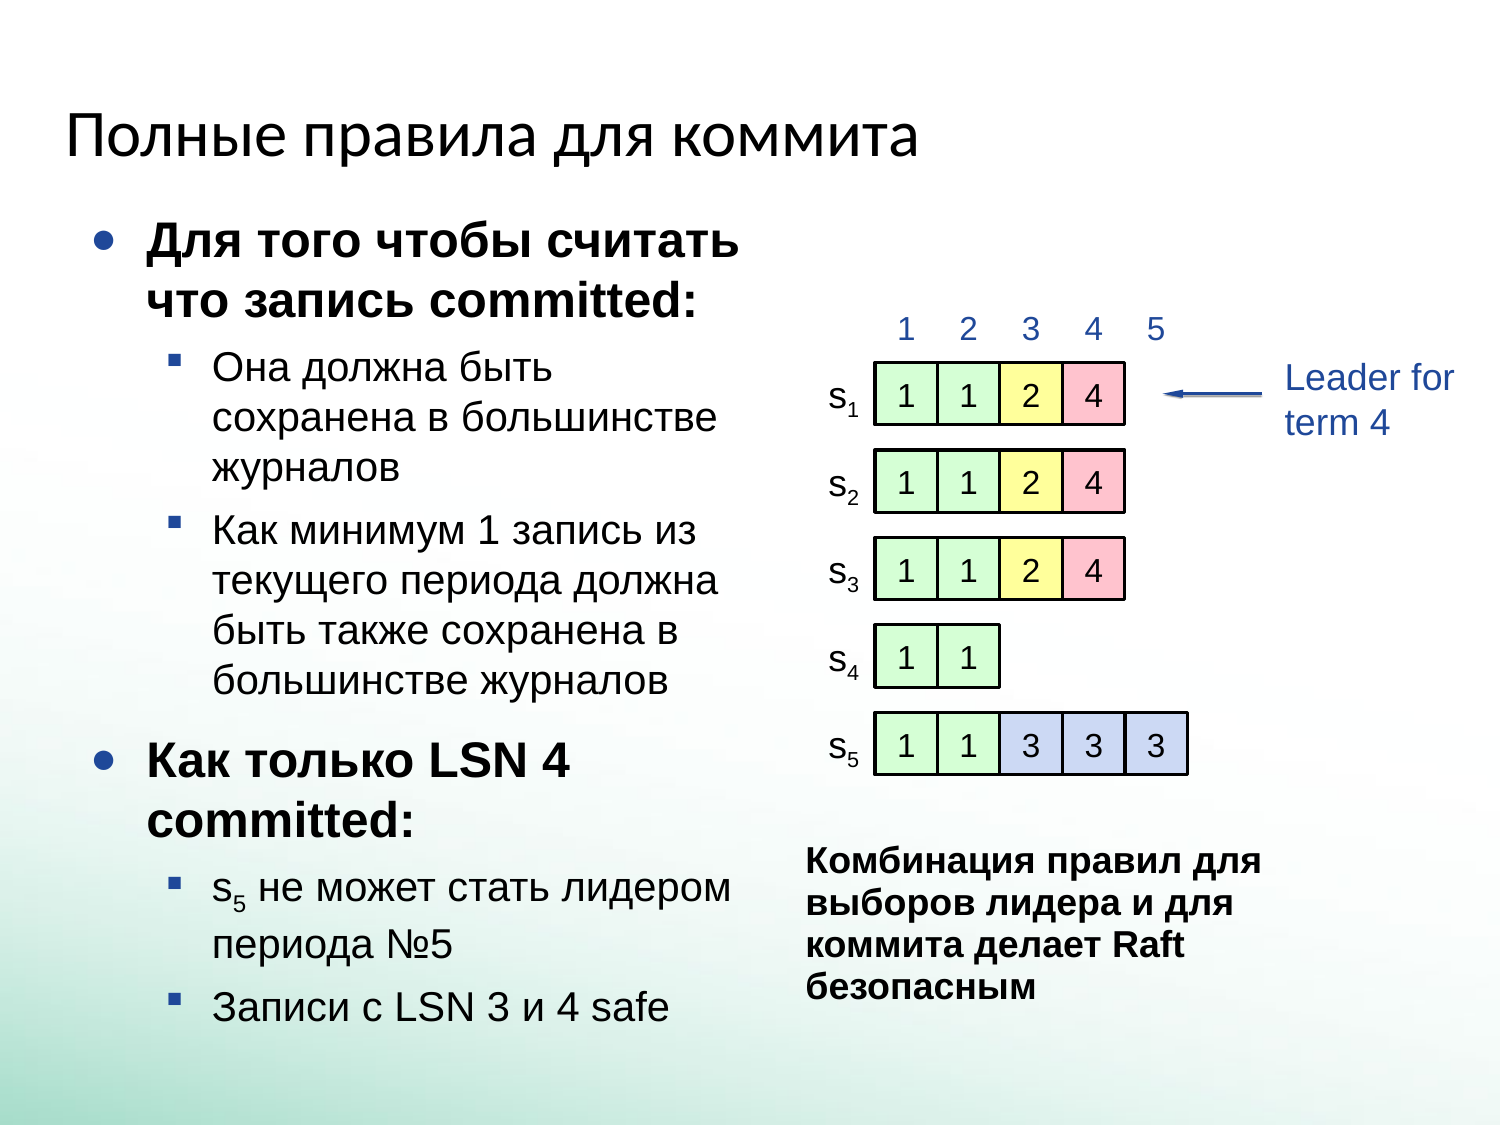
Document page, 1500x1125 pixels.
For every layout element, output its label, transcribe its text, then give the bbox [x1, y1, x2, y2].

text_box 5 [1124, 299, 1188, 355]
text_box 1 [874, 362, 937, 425]
text_box 1 [874, 299, 937, 355]
text_box s2 [812, 458, 875, 510]
text_box 3 [1124, 712, 1188, 775]
title Полные правила для коммита [50, 79, 1450, 180]
text_box 2 [999, 449, 1062, 513]
text_box s4 [812, 633, 875, 685]
text_box 3 [999, 712, 1062, 775]
text_box Leader for term 4 [1284, 352, 1498, 444]
picture [0, 0, 1500, 1125]
text_box 4 [1062, 299, 1124, 355]
text_box 3 [999, 299, 1062, 355]
text_box 4 [1062, 449, 1125, 513]
text_box 1 [937, 537, 999, 600]
list Для того чтобы считать что запись committed: Она должна быть сохранена в большинстве журналов Как минимум 1 запись из текущего периода должна быть также сохранена в большинстве журналов Как только LSN 4 committed: s5 не может стать лидером периода №5 Записи с LSN 3 и 4 safe [75, 200, 775, 900]
text_box 1 [937, 362, 999, 425]
text_box 1 [937, 712, 999, 775]
text_box 4 [1062, 537, 1125, 600]
text_box 1 [937, 449, 999, 513]
text_box 4 [1062, 362, 1125, 425]
text_box 1 [874, 537, 937, 600]
text_box 1 [874, 624, 937, 688]
text_box s1 [812, 370, 875, 423]
text_box s3 [812, 545, 875, 598]
text_box 2 [999, 362, 1062, 425]
text_box 1 [874, 712, 937, 775]
text_box 2 [999, 537, 1062, 600]
text_box 1 [874, 449, 937, 513]
text_box 1 [937, 624, 1000, 688]
text_box s5 [812, 720, 875, 773]
text_box 3 [1062, 712, 1124, 775]
text_box 2 [937, 299, 999, 355]
text_box Комбинация правил для выборов лидера и для коммита делает Raft безопасным [790, 832, 1377, 1045]
